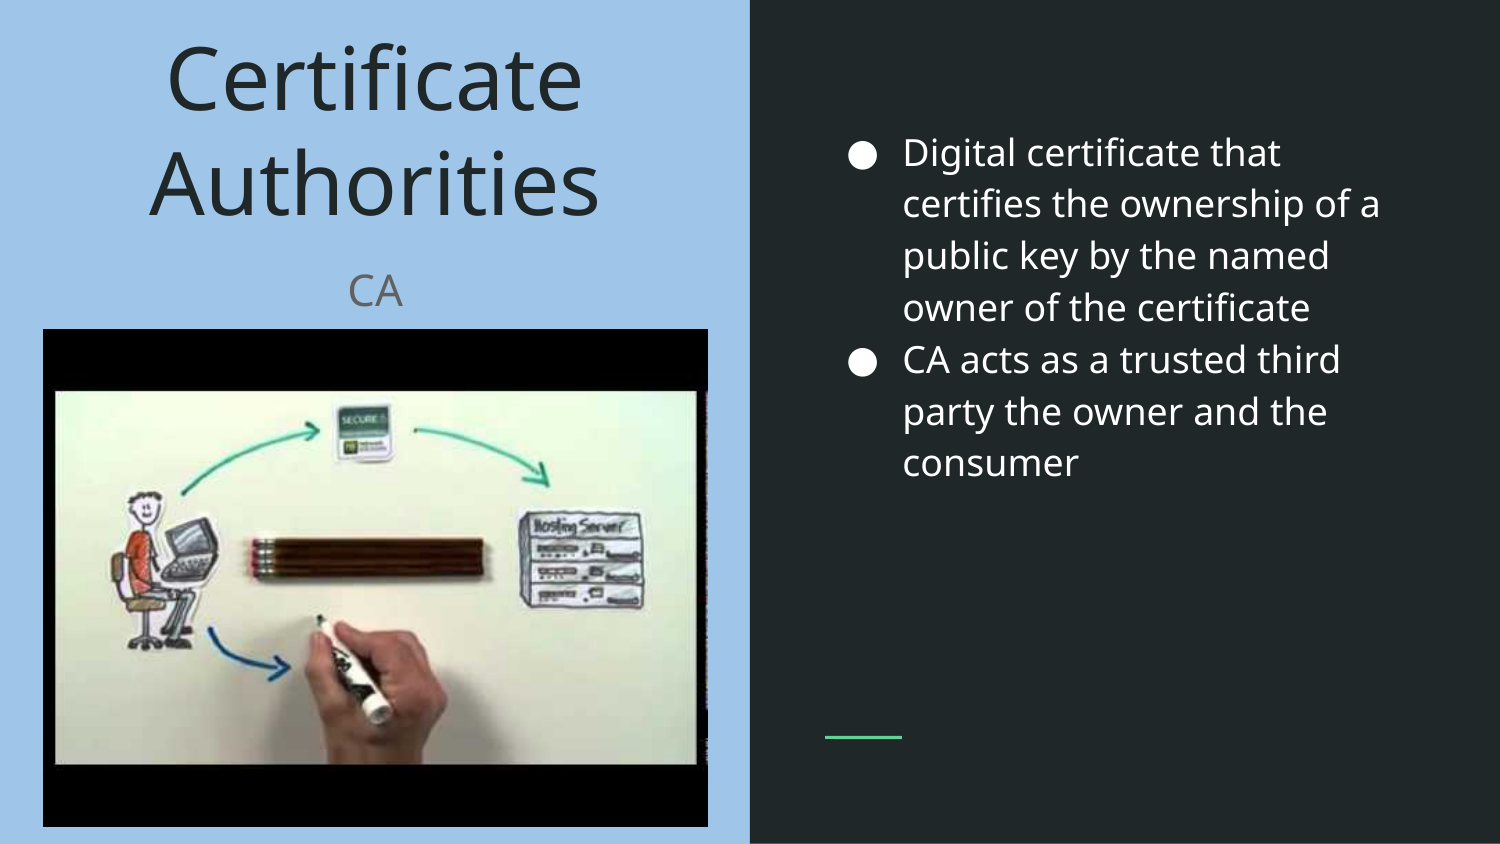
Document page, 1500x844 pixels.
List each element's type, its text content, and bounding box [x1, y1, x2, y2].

picture [43, 329, 708, 827]
subtitle CA [43, 247, 708, 329]
title Certificate Authorities [43, 0, 708, 247]
list Digital certificate that certifies the ownership of a public key by the named owner of the certificate CA acts as a trusted third party the owner and the consumer [812, 0, 1442, 607]
